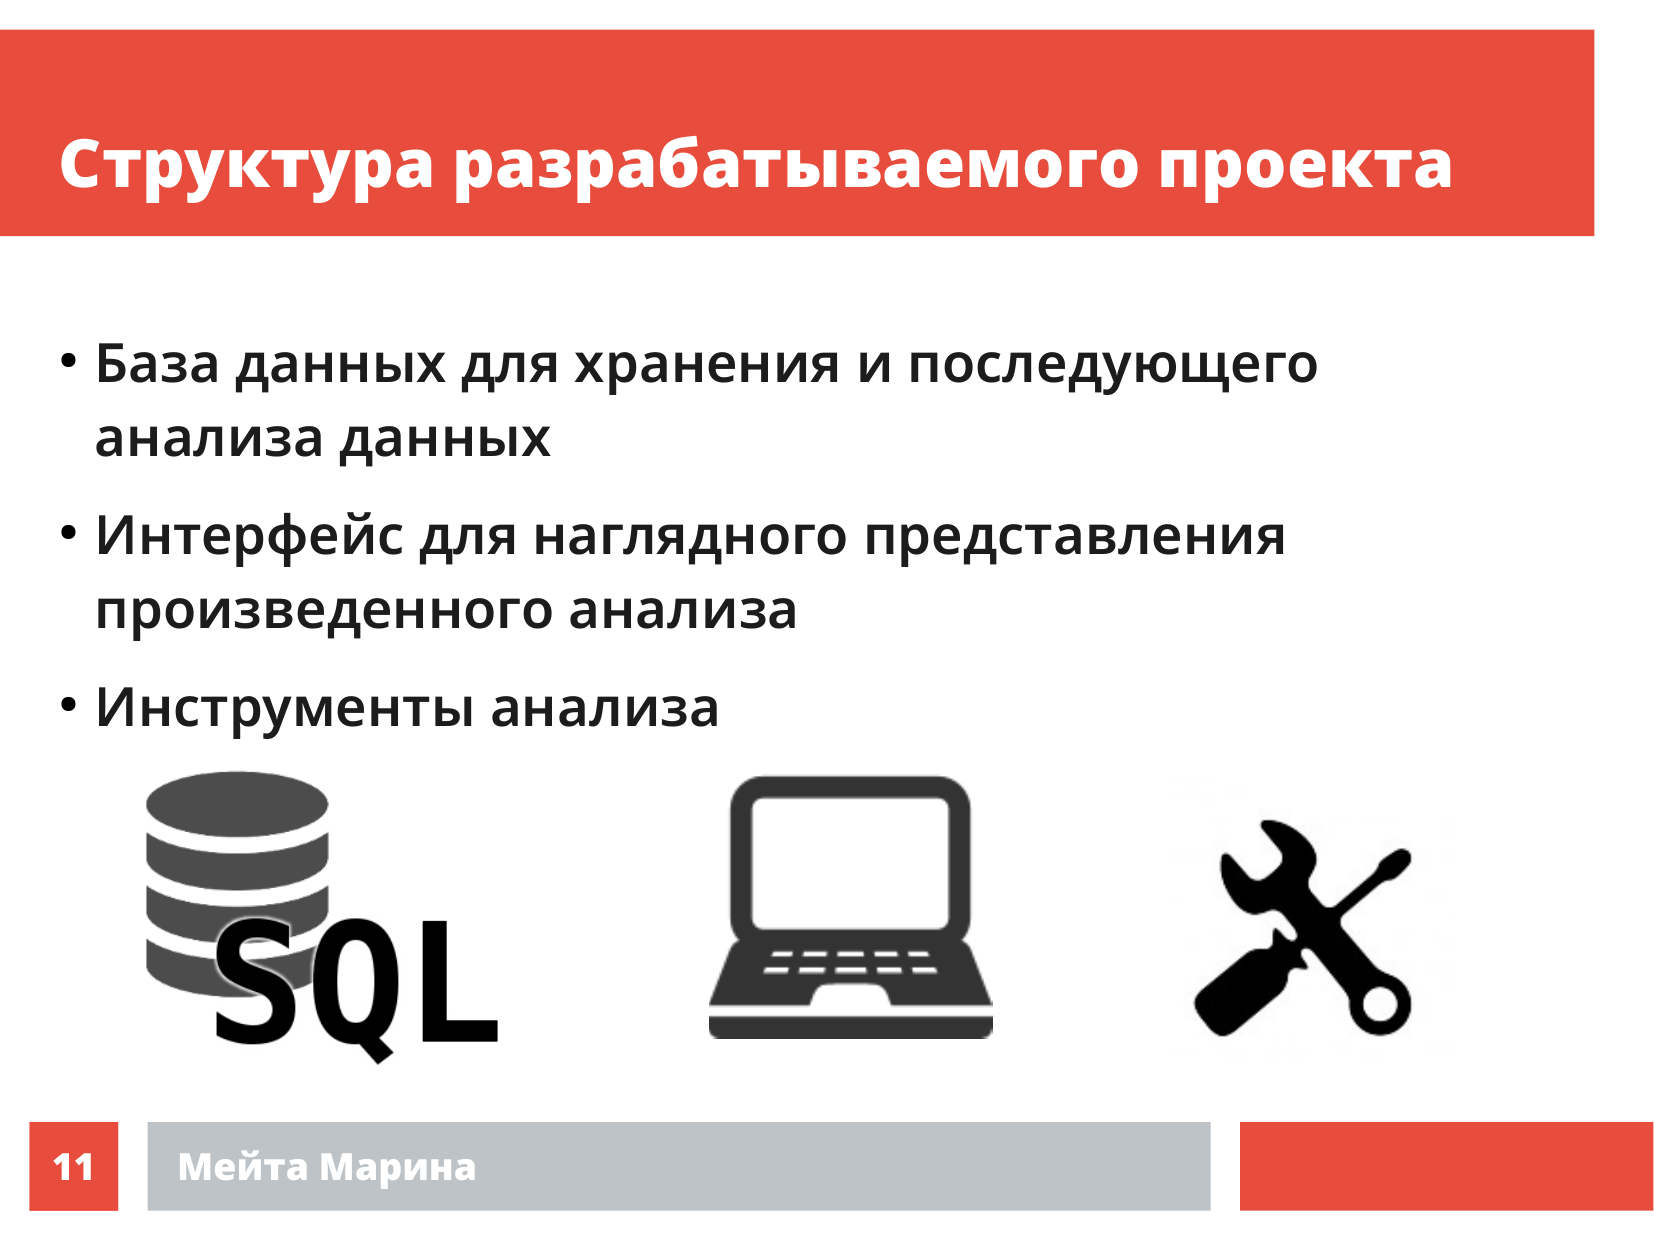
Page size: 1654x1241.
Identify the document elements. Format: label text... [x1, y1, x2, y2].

picture [1169, 779, 1453, 1063]
picture [709, 755, 993, 1039]
title Структура разрабатываемого проекта [59, 59, 1595, 207]
list База данных для хранения и последующего анализа данных Интерфейс для наглядного представления произведенного анализа Инструменты анализа [59, 324, 1565, 1093]
picture [139, 720, 508, 1089]
